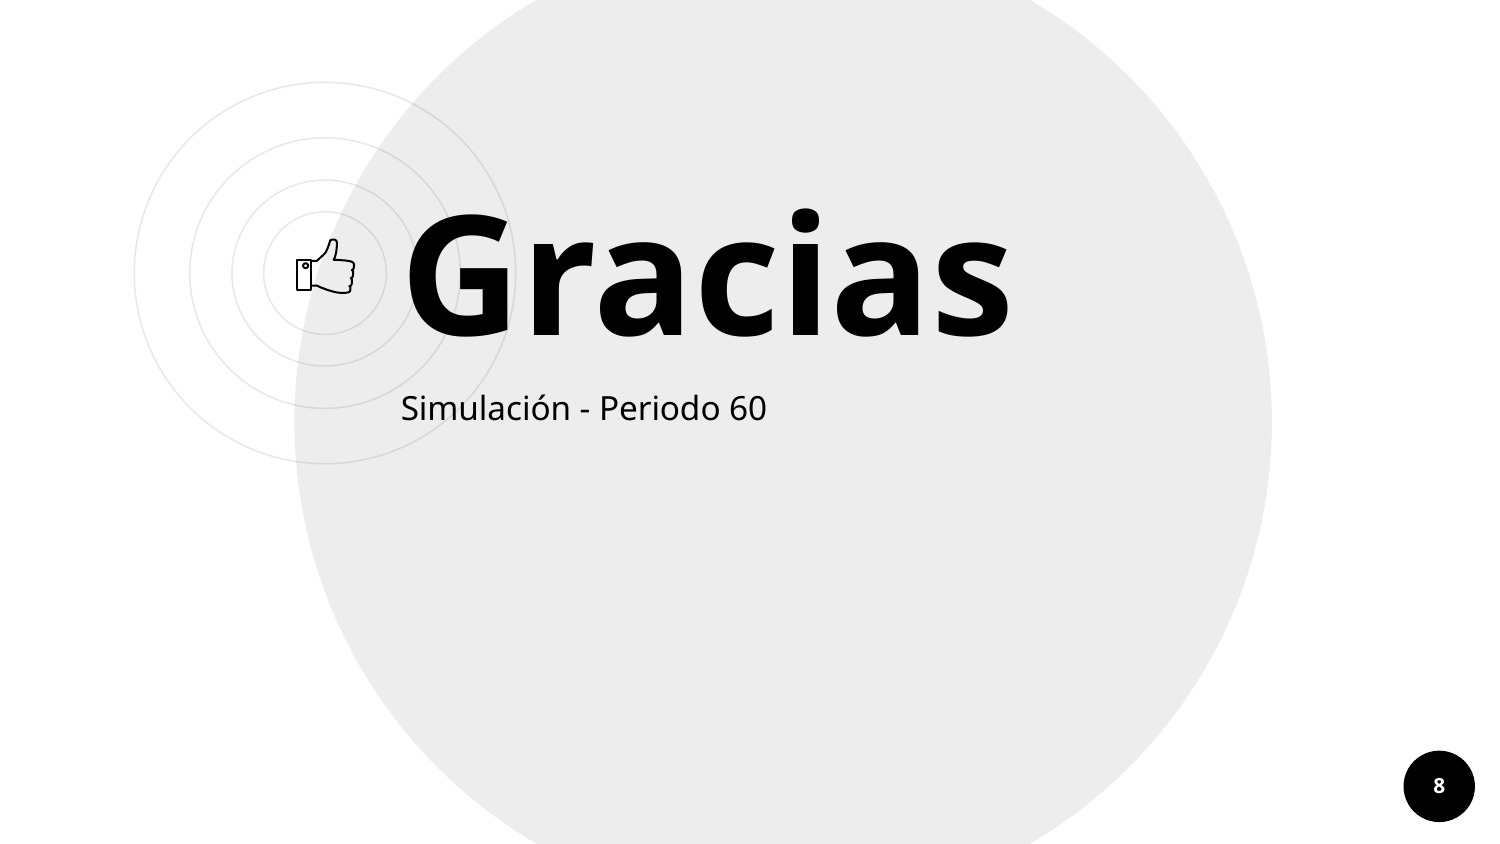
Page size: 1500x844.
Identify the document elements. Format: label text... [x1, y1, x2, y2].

slide_number <number> [1403, 750, 1475, 823]
subtitle Simulación - Periodo 60 [385, 371, 1142, 664]
title Gracias [385, 193, 1142, 371]
